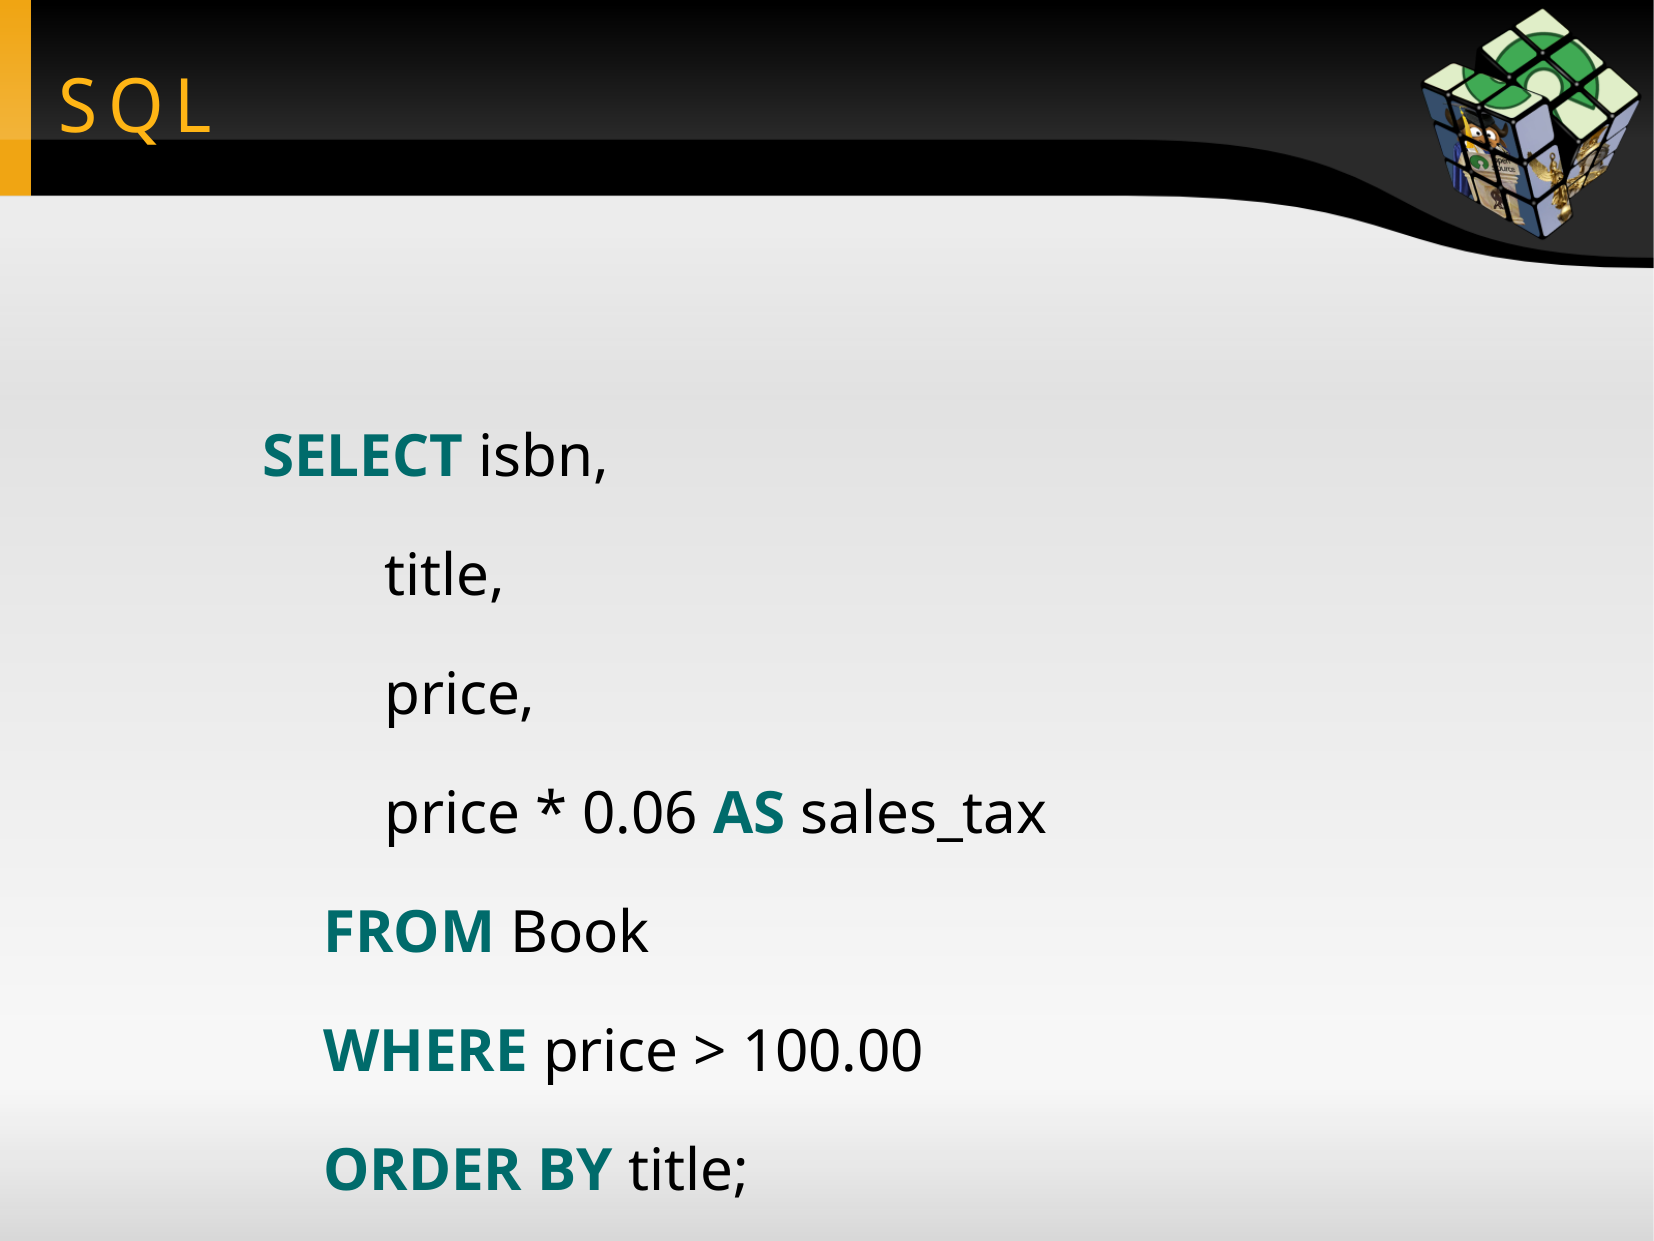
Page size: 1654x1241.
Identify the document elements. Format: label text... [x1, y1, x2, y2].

text_box SELECT isbn, title, price, price * 0.06 AS sales_tax FROM Book WHERE price > 100.00 ORDER BY title; [187, 375, 1534, 1080]
picture [0, 0, 1654, 1241]
title SQL [59, 29, 1270, 178]
